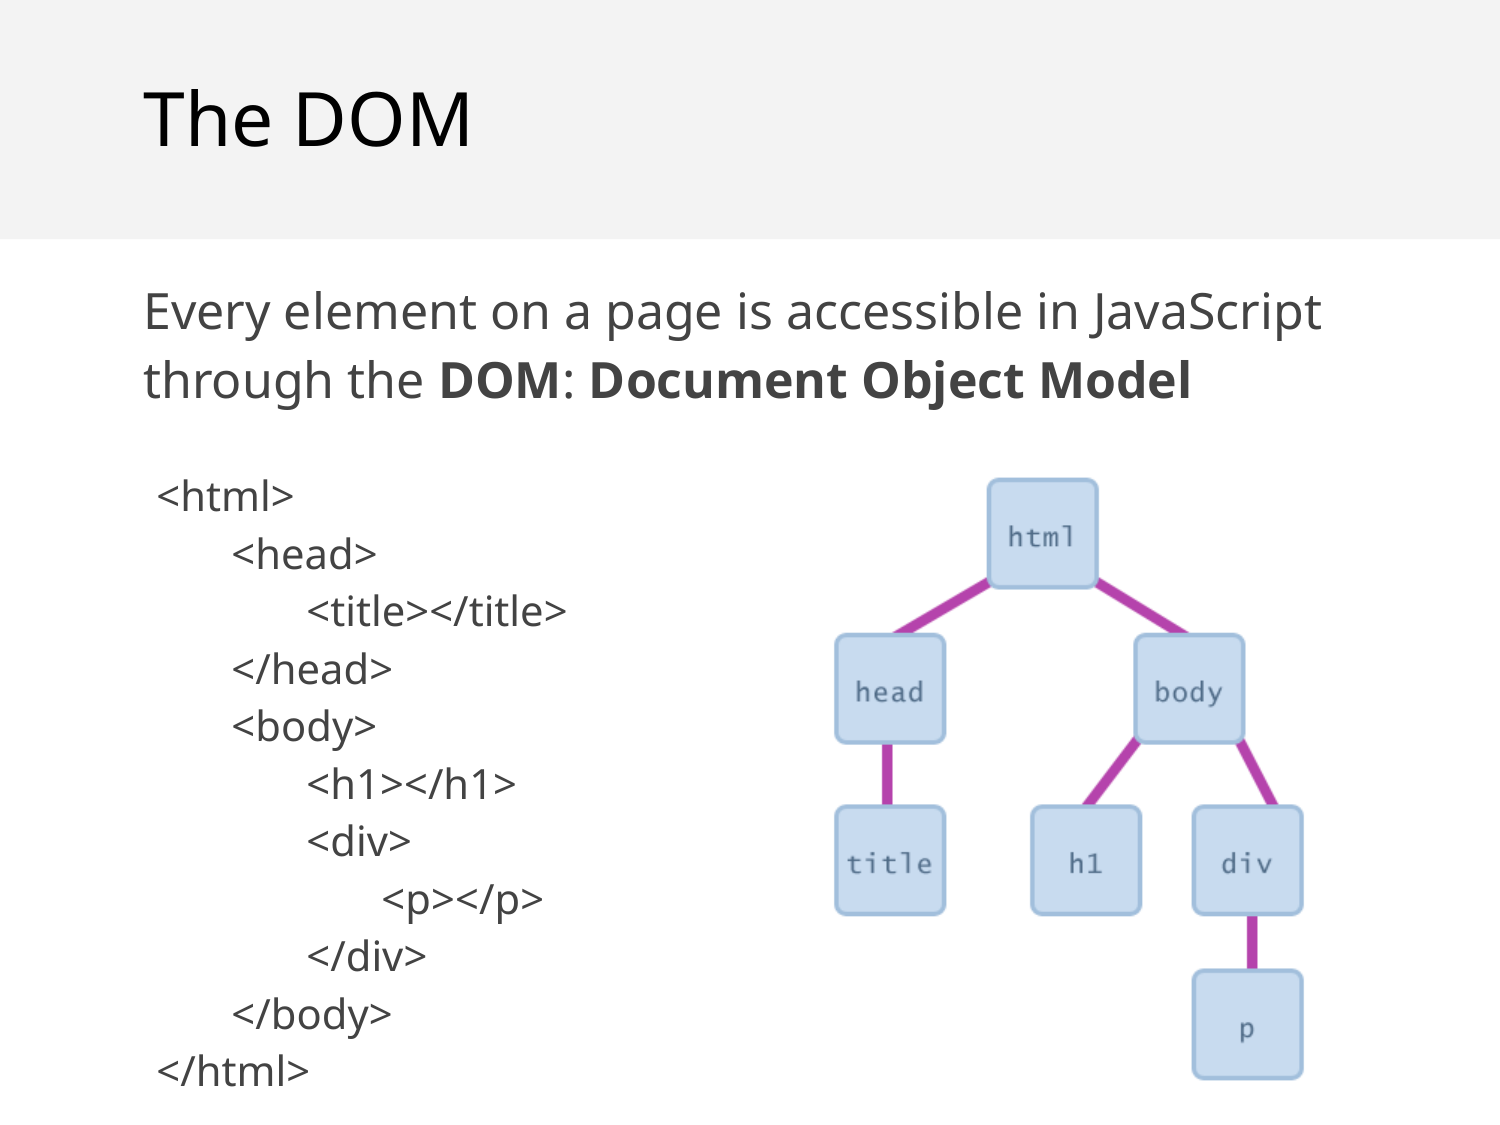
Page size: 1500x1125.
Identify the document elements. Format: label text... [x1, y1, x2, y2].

list <html> <head> <title></title> </head> <body> <h1></h1> <div> <p></p> </div> </body> </html> [141, 447, 732, 1113]
list Every element on a page is accessible in JavaScript through the DOM: Document Object Model [128, 255, 1372, 421]
picture [809, 460, 1328, 1100]
title The DOM [128, 56, 1372, 183]
